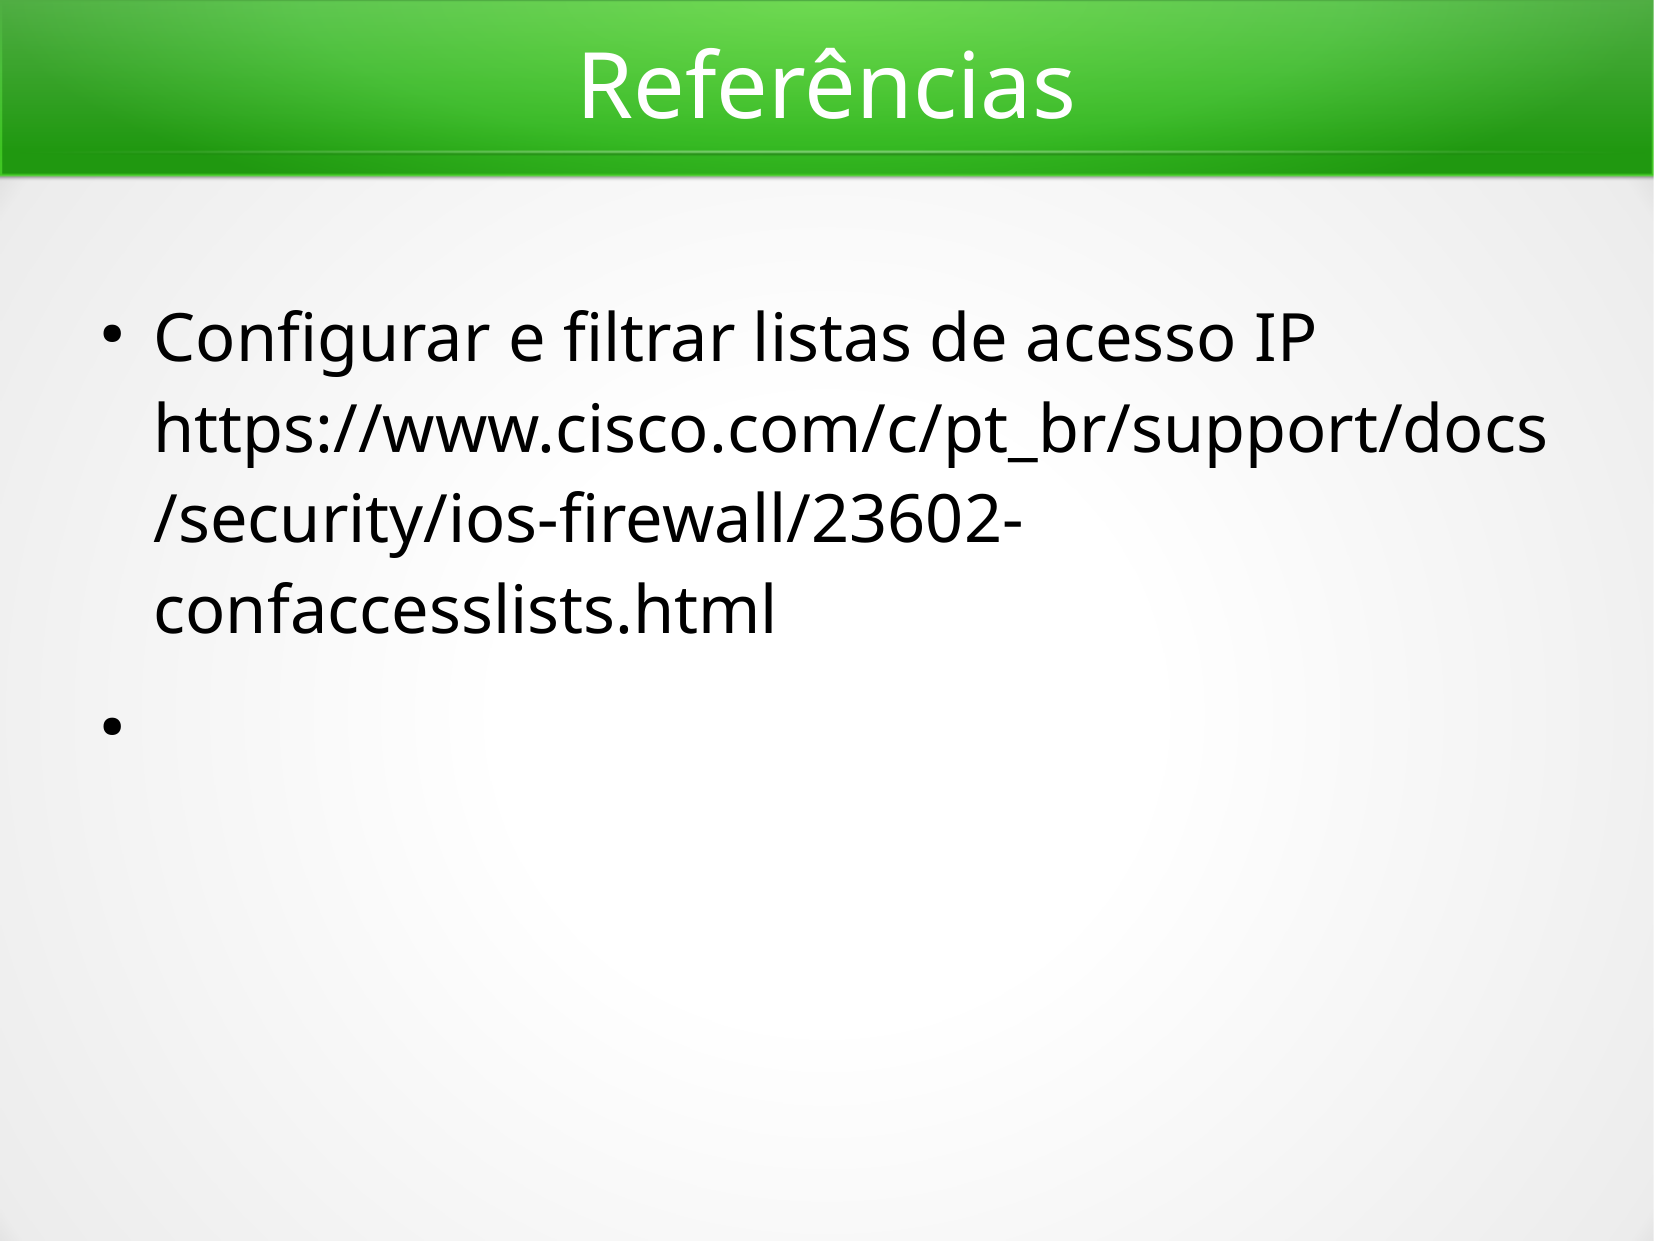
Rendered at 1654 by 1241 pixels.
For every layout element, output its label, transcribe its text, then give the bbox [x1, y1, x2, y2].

picture [0, 0, 1654, 1241]
list Configurar e filtrar listas de acesso IP https://www.cisco.com/c/pt_br/support/docs/security/ios-firewall/23602-confaccesslists.html [82, 290, 1571, 1010]
title Referências [82, 11, 1571, 154]
